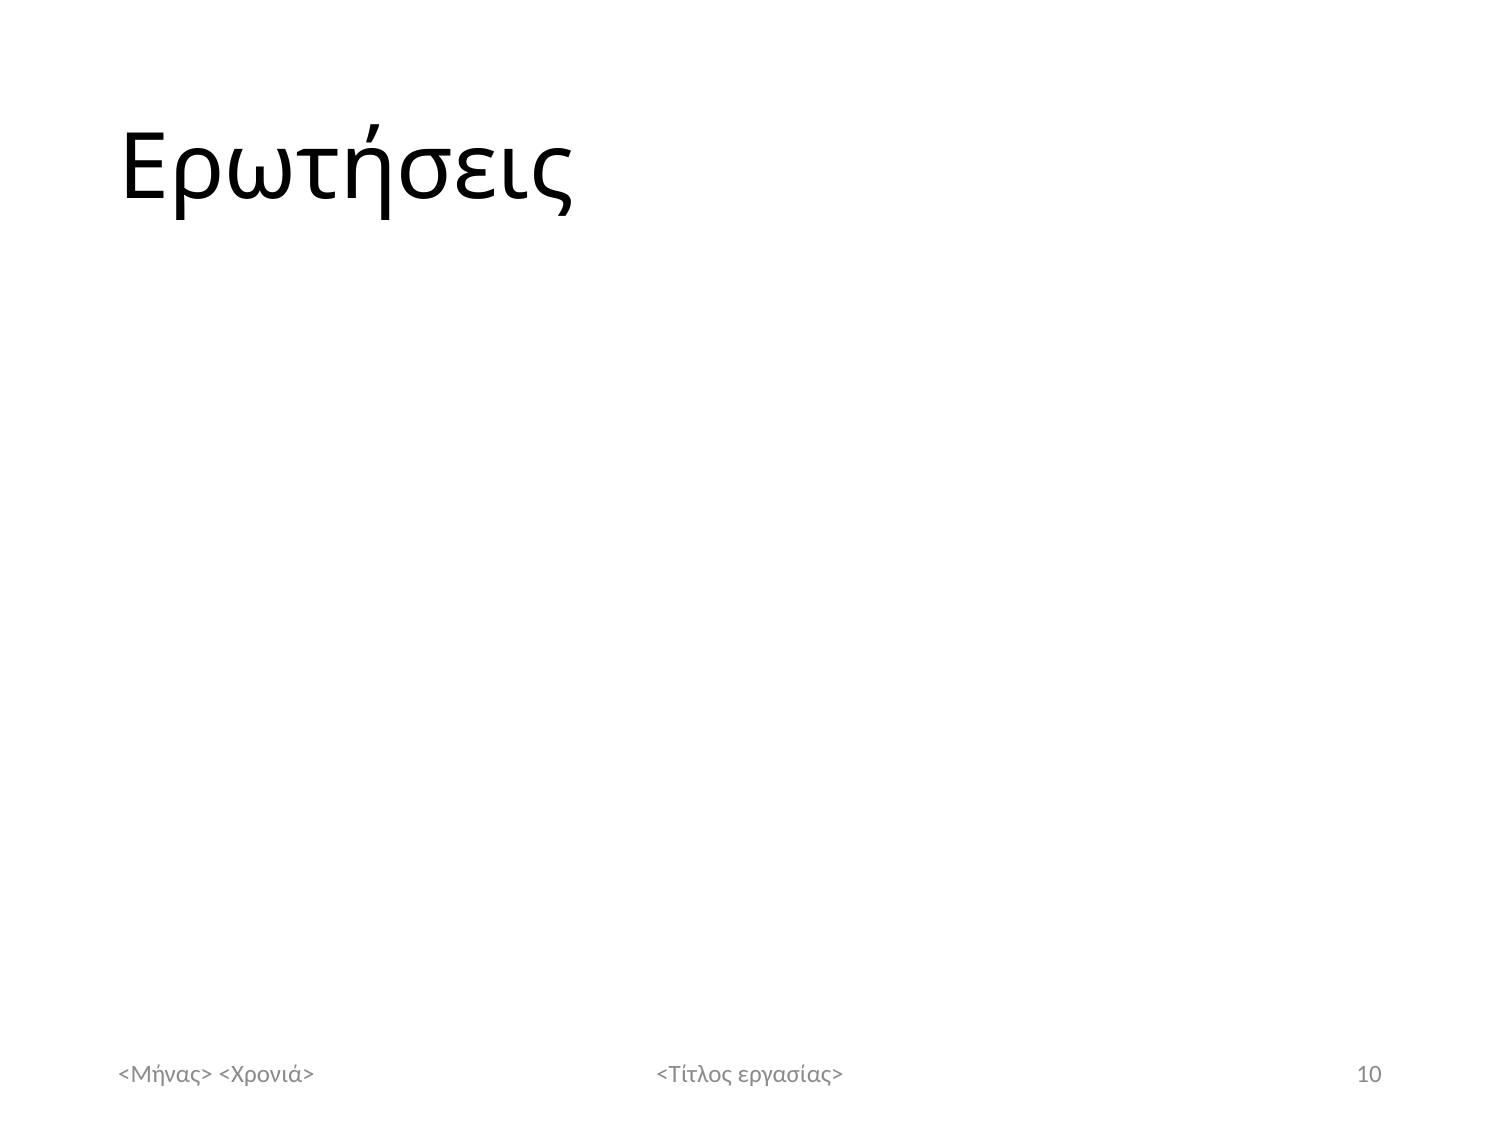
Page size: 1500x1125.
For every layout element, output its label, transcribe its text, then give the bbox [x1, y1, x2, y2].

title Ερωτήσεις [103, 59, 1397, 278]
footer <Τίτλος εργασίας> [496, 1042, 1004, 1103]
slide_number <Μήνας> <Χρονιά> [103, 1042, 441, 1103]
slide_number <number> [1059, 1042, 1397, 1103]
